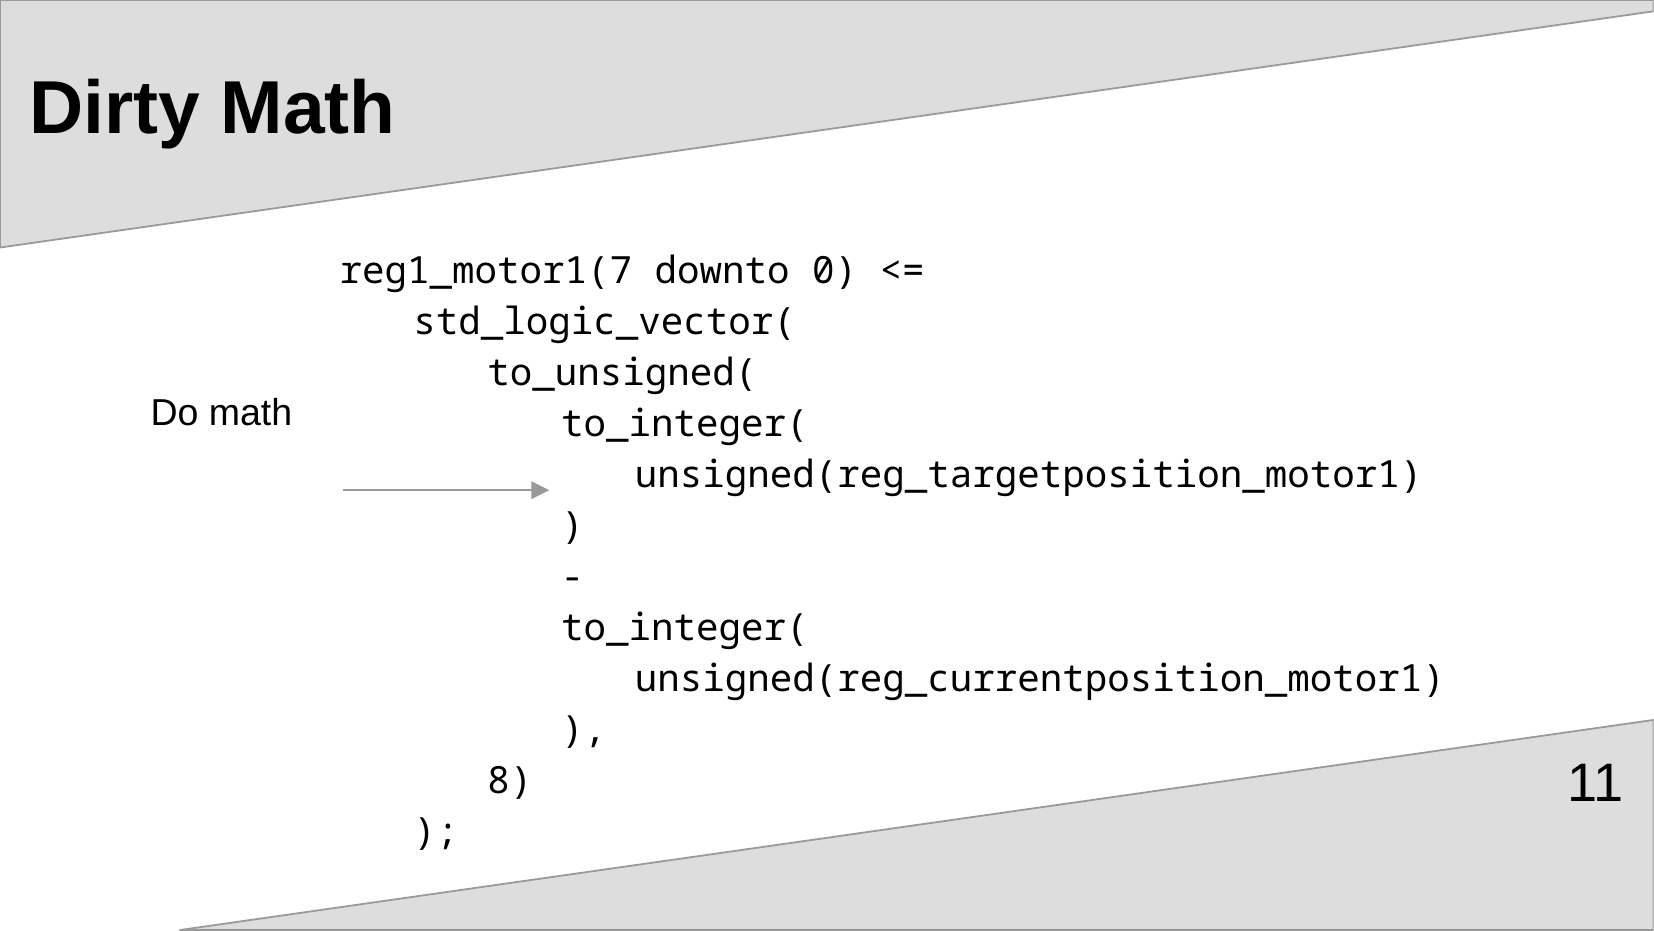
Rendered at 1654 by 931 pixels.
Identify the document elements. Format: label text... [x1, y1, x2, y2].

text_box reg1_motor1(7 downto 0) <= std_logic_vector( to_unsigned( to_integer( unsigned(reg_targetposition_motor1) ) - to_integer( unsigned(reg_currentposition_motor1) ), 8) ); [324, 236, 1477, 702]
text_box Do math [29, 383, 414, 621]
title Dirty Math [29, 29, 1506, 187]
